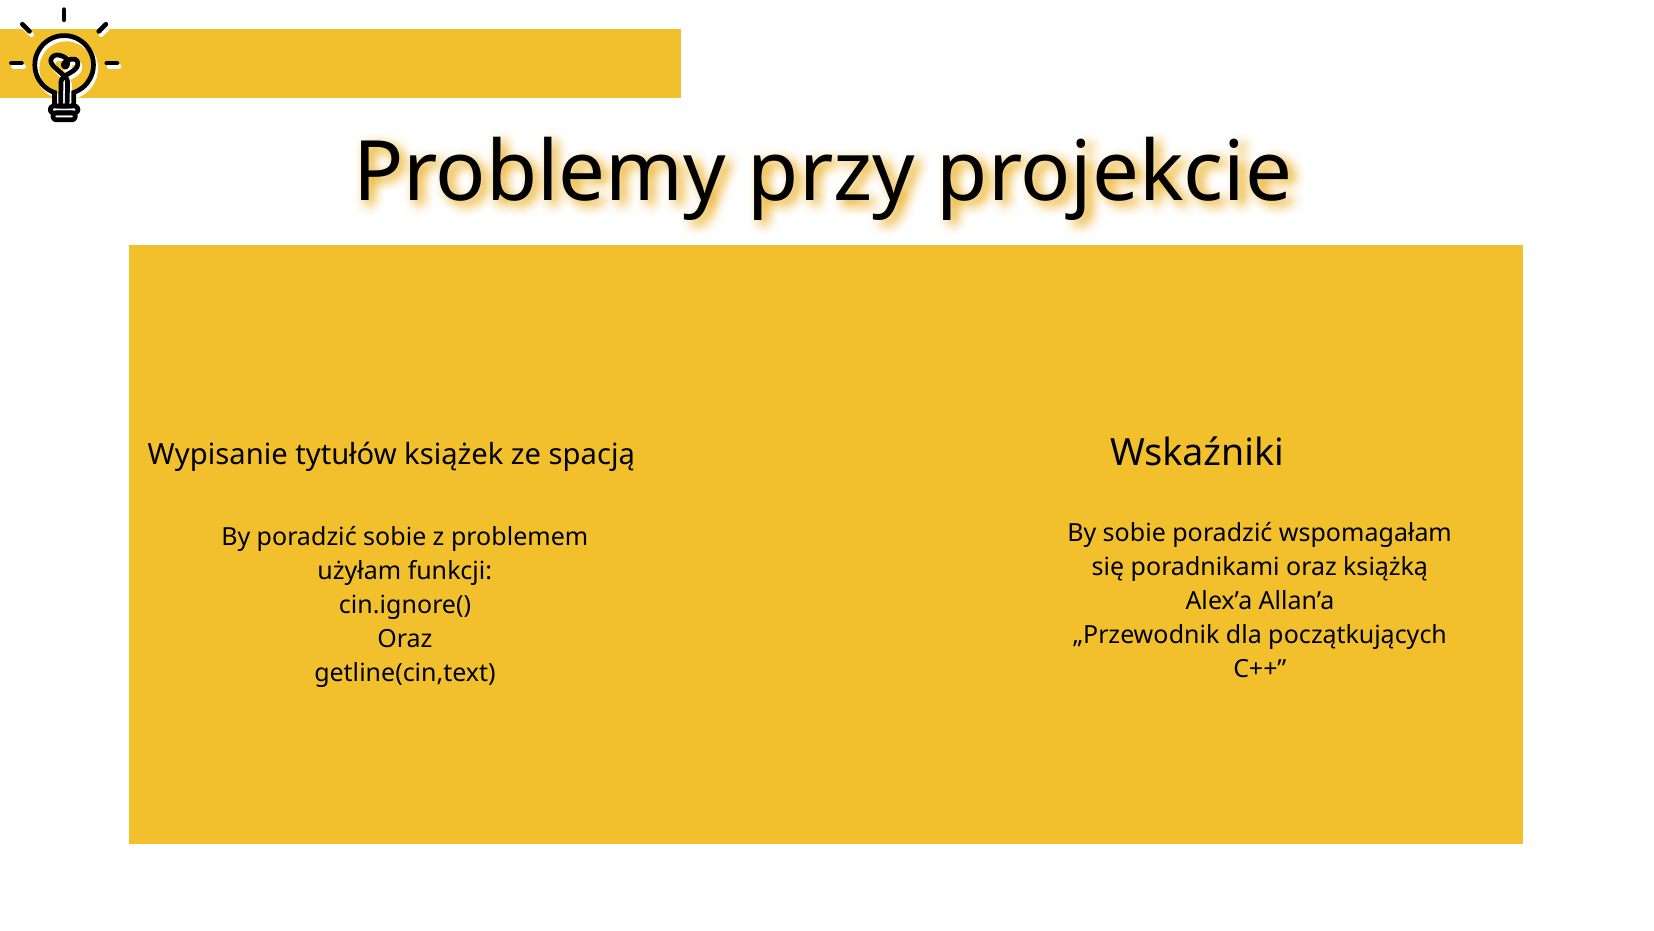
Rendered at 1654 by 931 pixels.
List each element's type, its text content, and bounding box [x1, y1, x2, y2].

text_box By sobie poradzić wspomagałam się poradnikami oraz książką Alex’a Allan’a „Przewodnik dla początkujących C++” [1065, 480, 1456, 719]
title Wypisanie tytułów książek ze spacją [147, 413, 690, 493]
text_box By poradzić sobie z problemem użyłam funkcji: cin.ignore() Oraz getline(cin,text) [210, 484, 601, 723]
title Wskaźniki [1110, 425, 1426, 477]
title Problemy przy projekcie [265, 88, 1381, 248]
